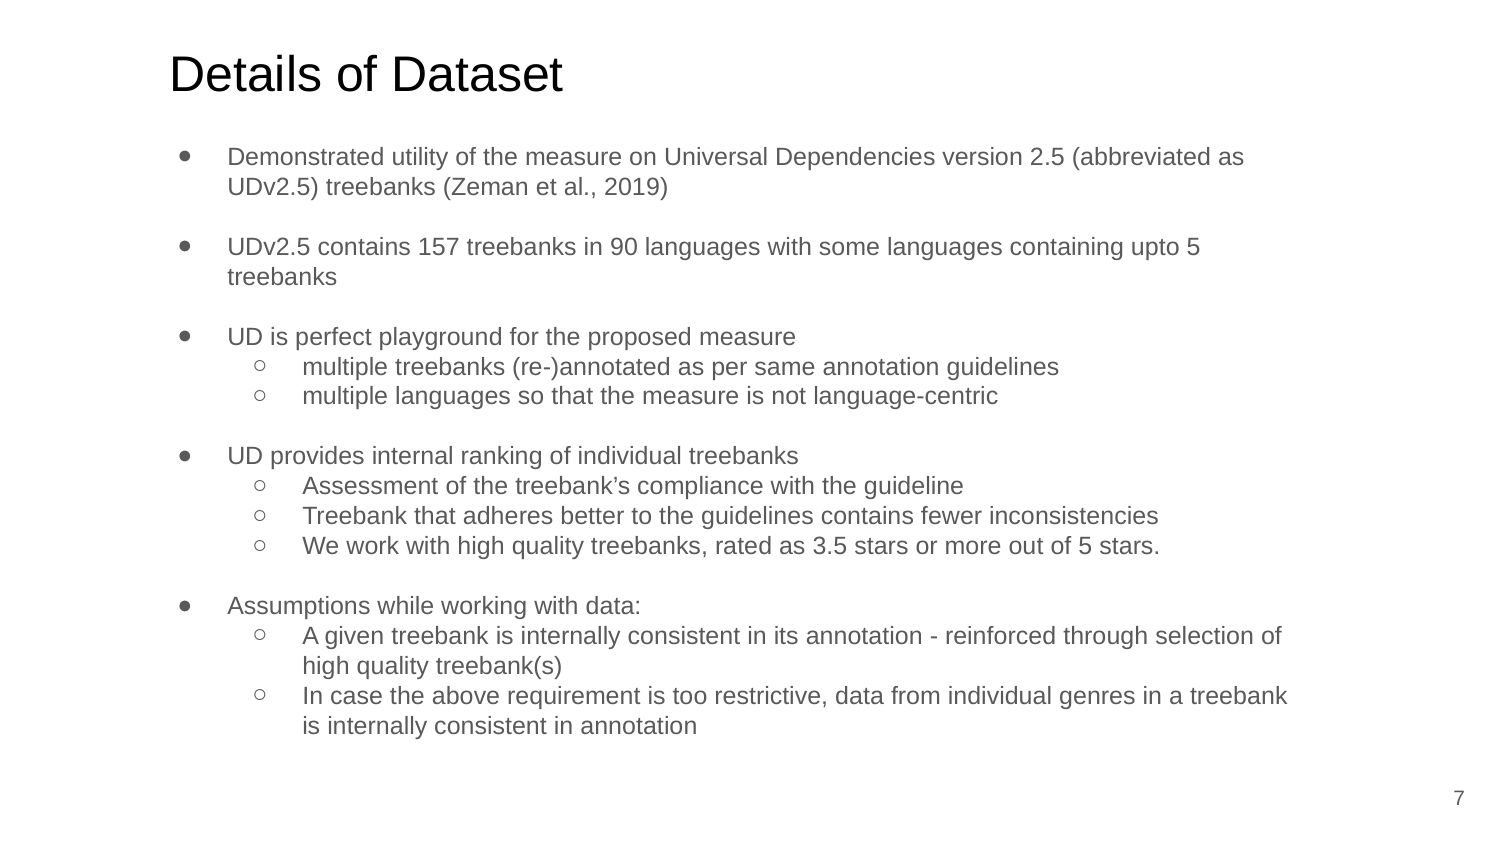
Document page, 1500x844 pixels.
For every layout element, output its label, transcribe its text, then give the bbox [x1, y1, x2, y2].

title Details of Dataset [154, 26, 1346, 92]
slide_number 1 [1389, 764, 1480, 830]
list Demonstrated utility of the measure on Universal Dependencies version 2.5 (abbreviated as UDv2.5) treebanks (Zeman et al., 2019) UDv2.5 contains 157 treebanks in 90 languages with some languages containing upto 5 treebanks UD is perfect playground for the proposed measure multiple treebanks (re-)annotated as per same annotation guidelines multiple languages so that the measure is not language-centric UD provides internal ranking of individual treebanks Assessment of the treebank’s compliance with the guideline Treebank that adheres better to the guidelines contains fewer inconsistencies We work with high quality treebanks, rated as 3.5 stars or more out of 5 stars. Assumptions while working with data: A given treebank is internally consistent in its annotation - reinforced through selection of high quality treebank(s) In case the above requirement is too restrictive, data from individual genres in a treebank is internally consistent in annotation [137, 125, 1329, 765]
